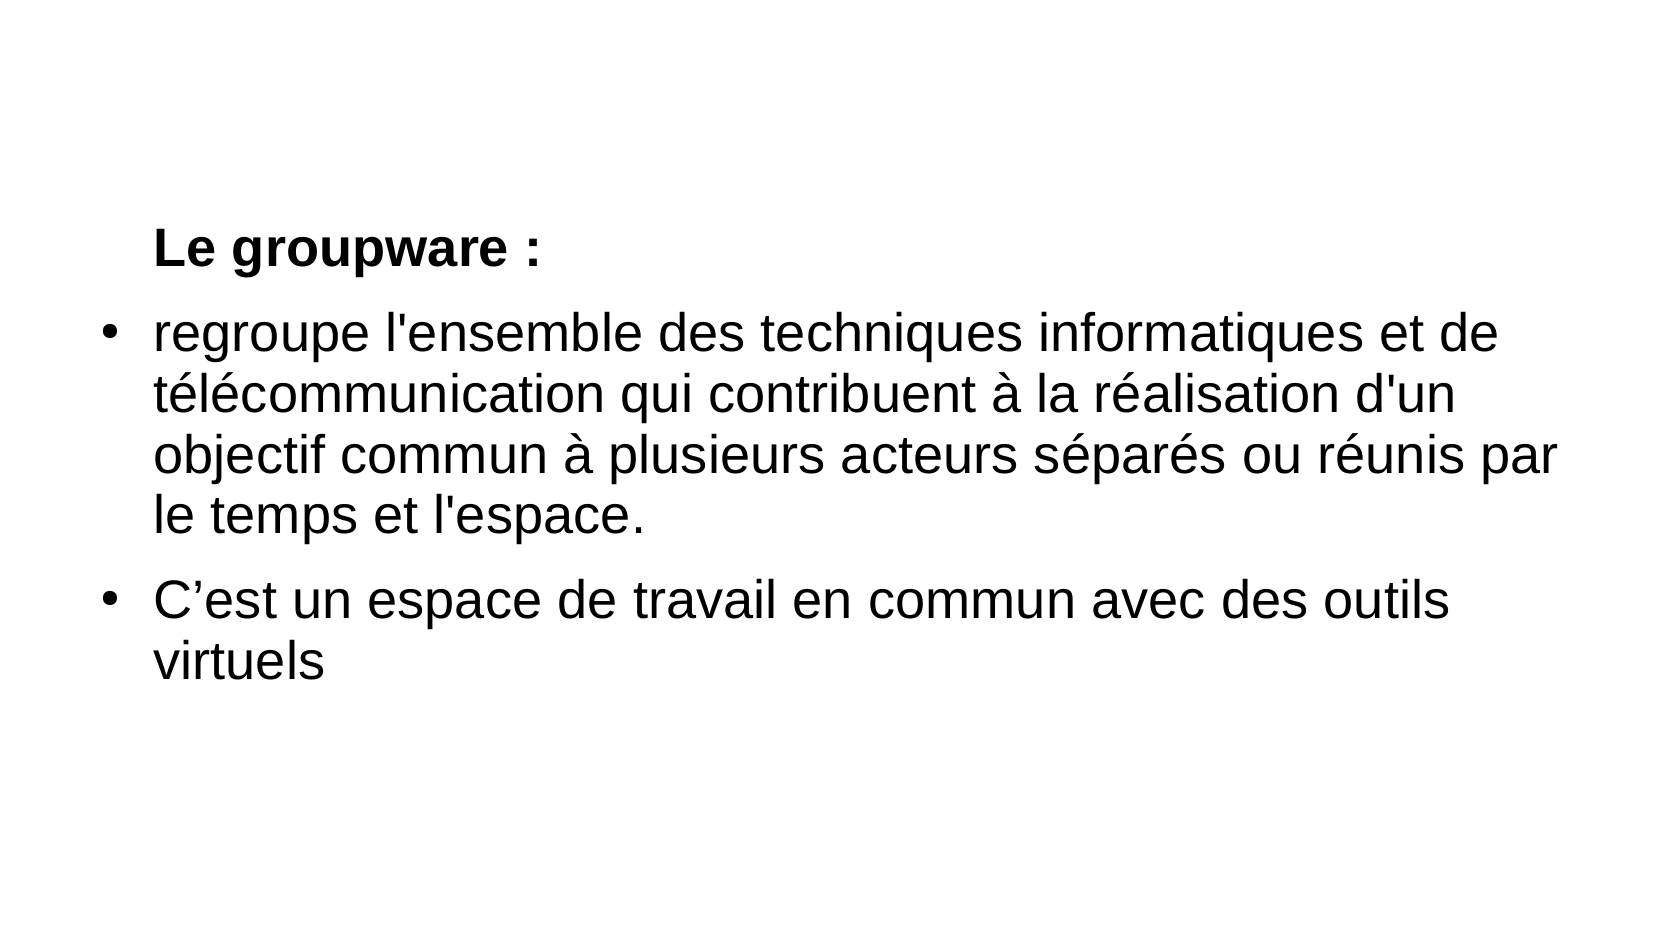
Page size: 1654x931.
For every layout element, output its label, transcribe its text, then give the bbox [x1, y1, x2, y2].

list Le groupware : regroupe l'ensemble des techniques informatiques et de télécommunication qui contribuent à la réalisation d'un objectif commun à plusieurs acteurs séparés ou réunis par le temps et l'espace. C’est un espace de travail en commun avec des outils virtuels [82, 217, 1571, 758]
